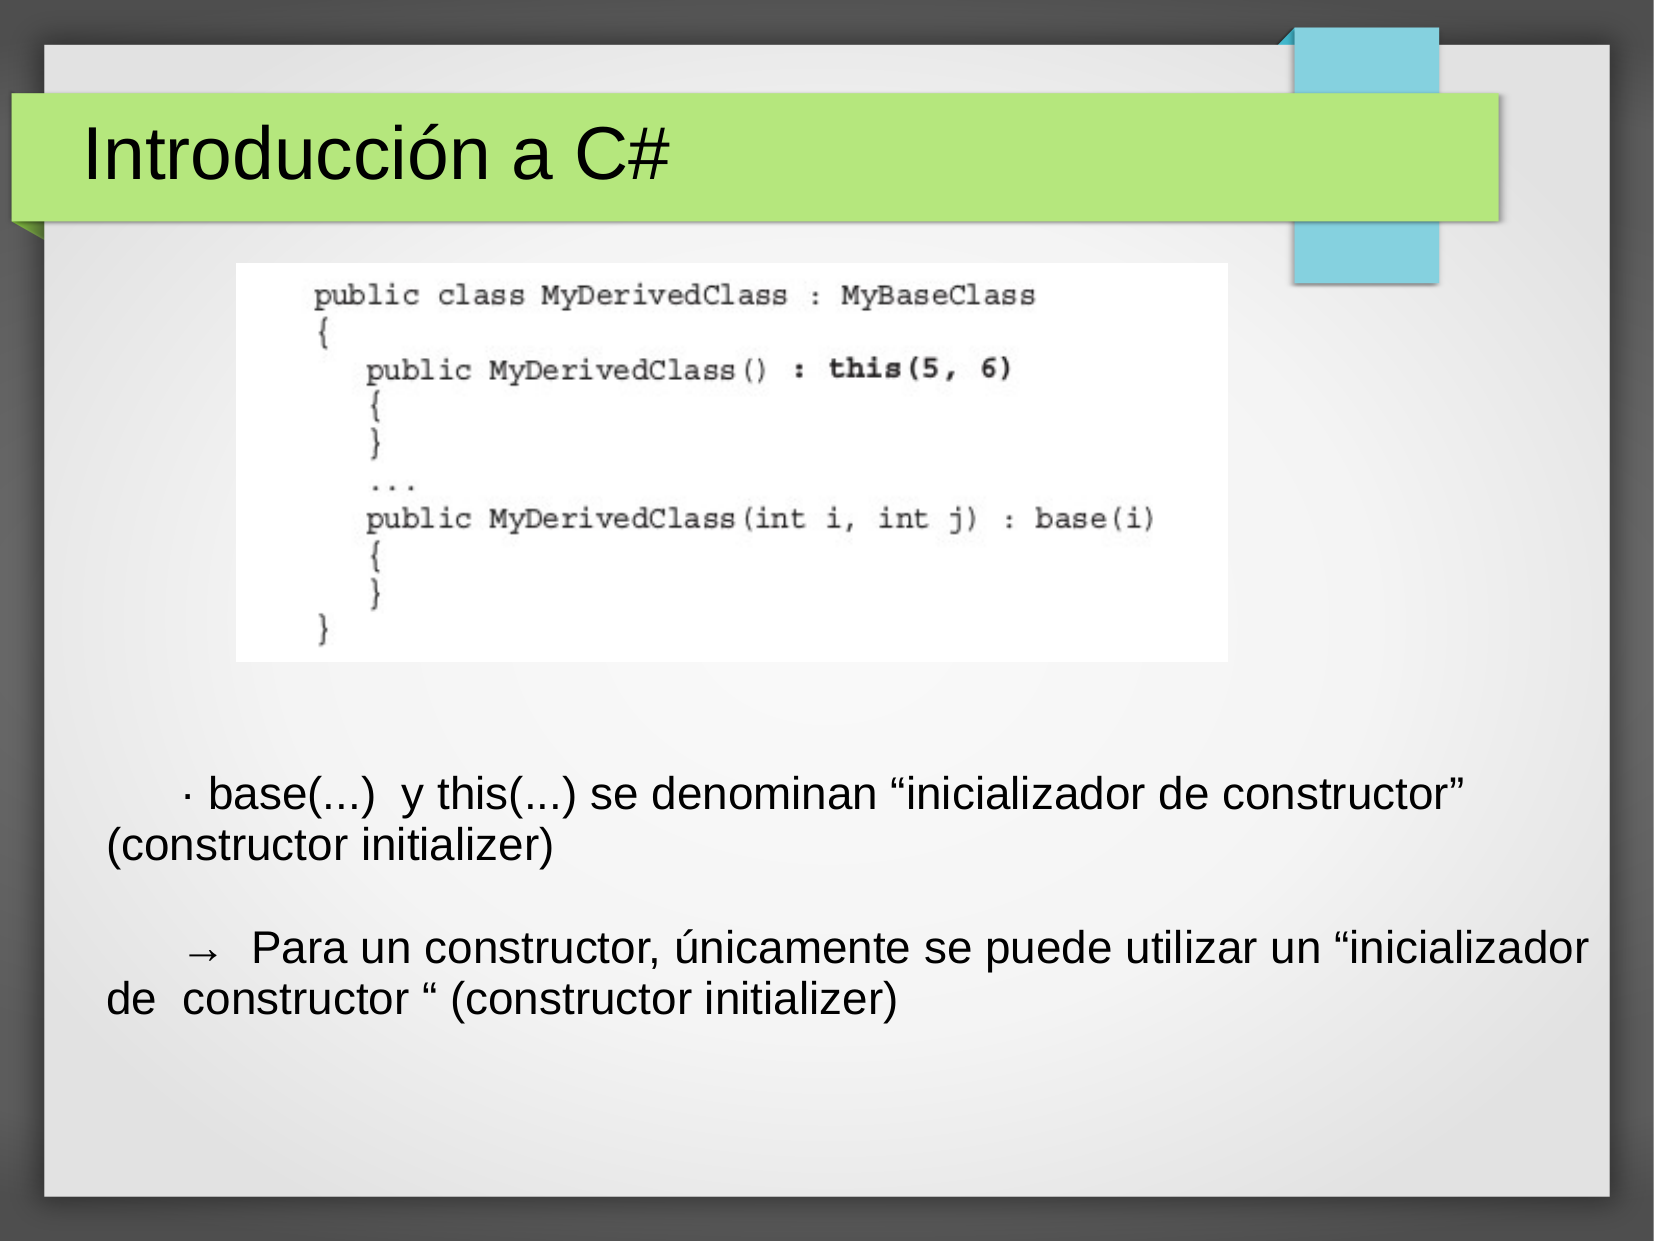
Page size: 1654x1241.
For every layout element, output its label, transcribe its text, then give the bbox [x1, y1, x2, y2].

title Introducción a C# [82, 94, 1264, 213]
text_box · base(...) y this(...) se denominan “inicializador de constructor” (constructor initializer) → Para un constructor, únicamente se puede utilizar un “inicializador de constructor “ (constructor initializer) [106, 767, 1595, 1025]
picture [0, 0, 1654, 1241]
